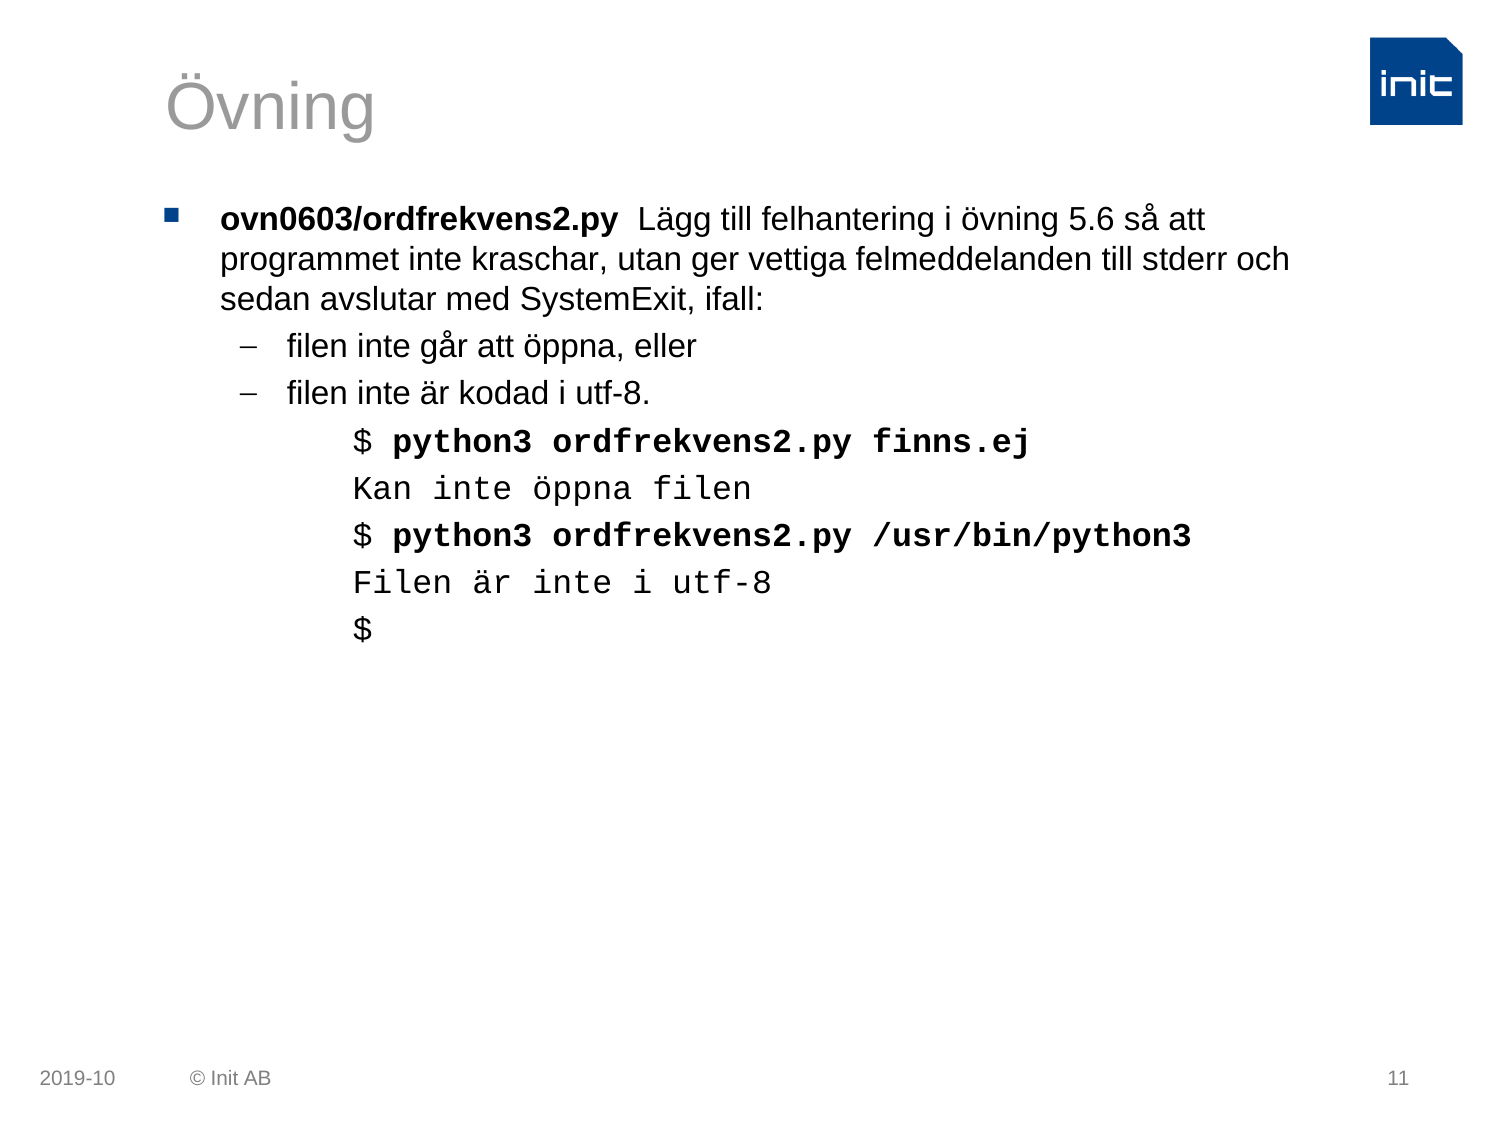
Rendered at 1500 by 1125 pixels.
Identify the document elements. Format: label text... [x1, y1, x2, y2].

text_box <nummer> [1350, 1037, 1426, 1098]
text_box ovn0603/ordfrekvens2.py Lägg till felhantering i övning 5.6 så att programmet inte kraschar, utan ger vettiga felmeddelanden till stderr och sedan avslutar med SystemExit, ifall: filen inte går att öppna, eller filen inte är kodad i utf-8. $ python3 ordfrekvens2.py finns.ej Kan inte öppna filen $ python3 ordfrekvens2.py /usr/bin/python3 Filen är inte i utf-8 $ [150, 189, 1351, 963]
picture [1370, 37, 1463, 125]
text_box © Init AB [174, 1037, 1326, 1098]
text_box Övning [150, 0, 1351, 151]
text_box 2019-10 [24, 1037, 151, 1098]
